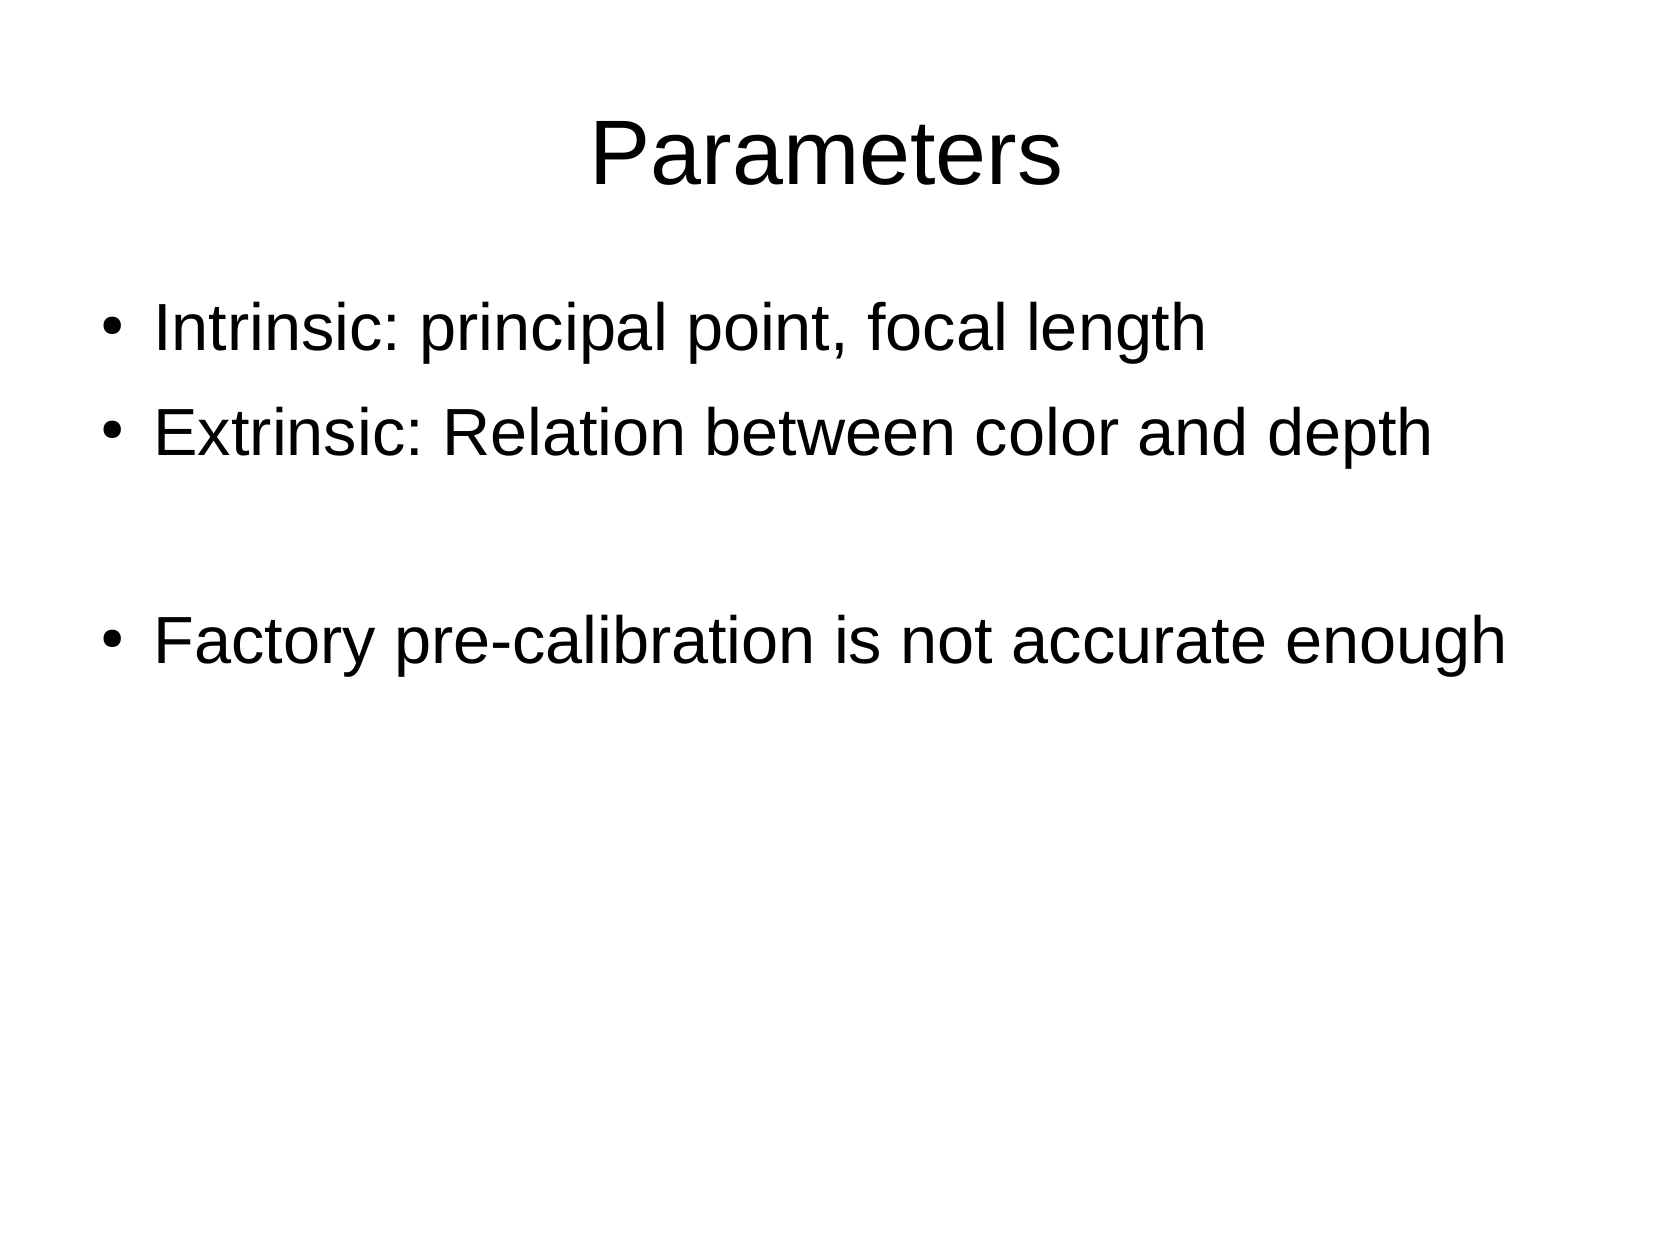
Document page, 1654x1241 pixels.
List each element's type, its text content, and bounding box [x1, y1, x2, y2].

title Parameters [82, 49, 1571, 257]
list Intrinsic: principal point, focal length Extrinsic: Relation between color and depth Factory pre-calibration is not accurate enough [82, 290, 1571, 1010]
